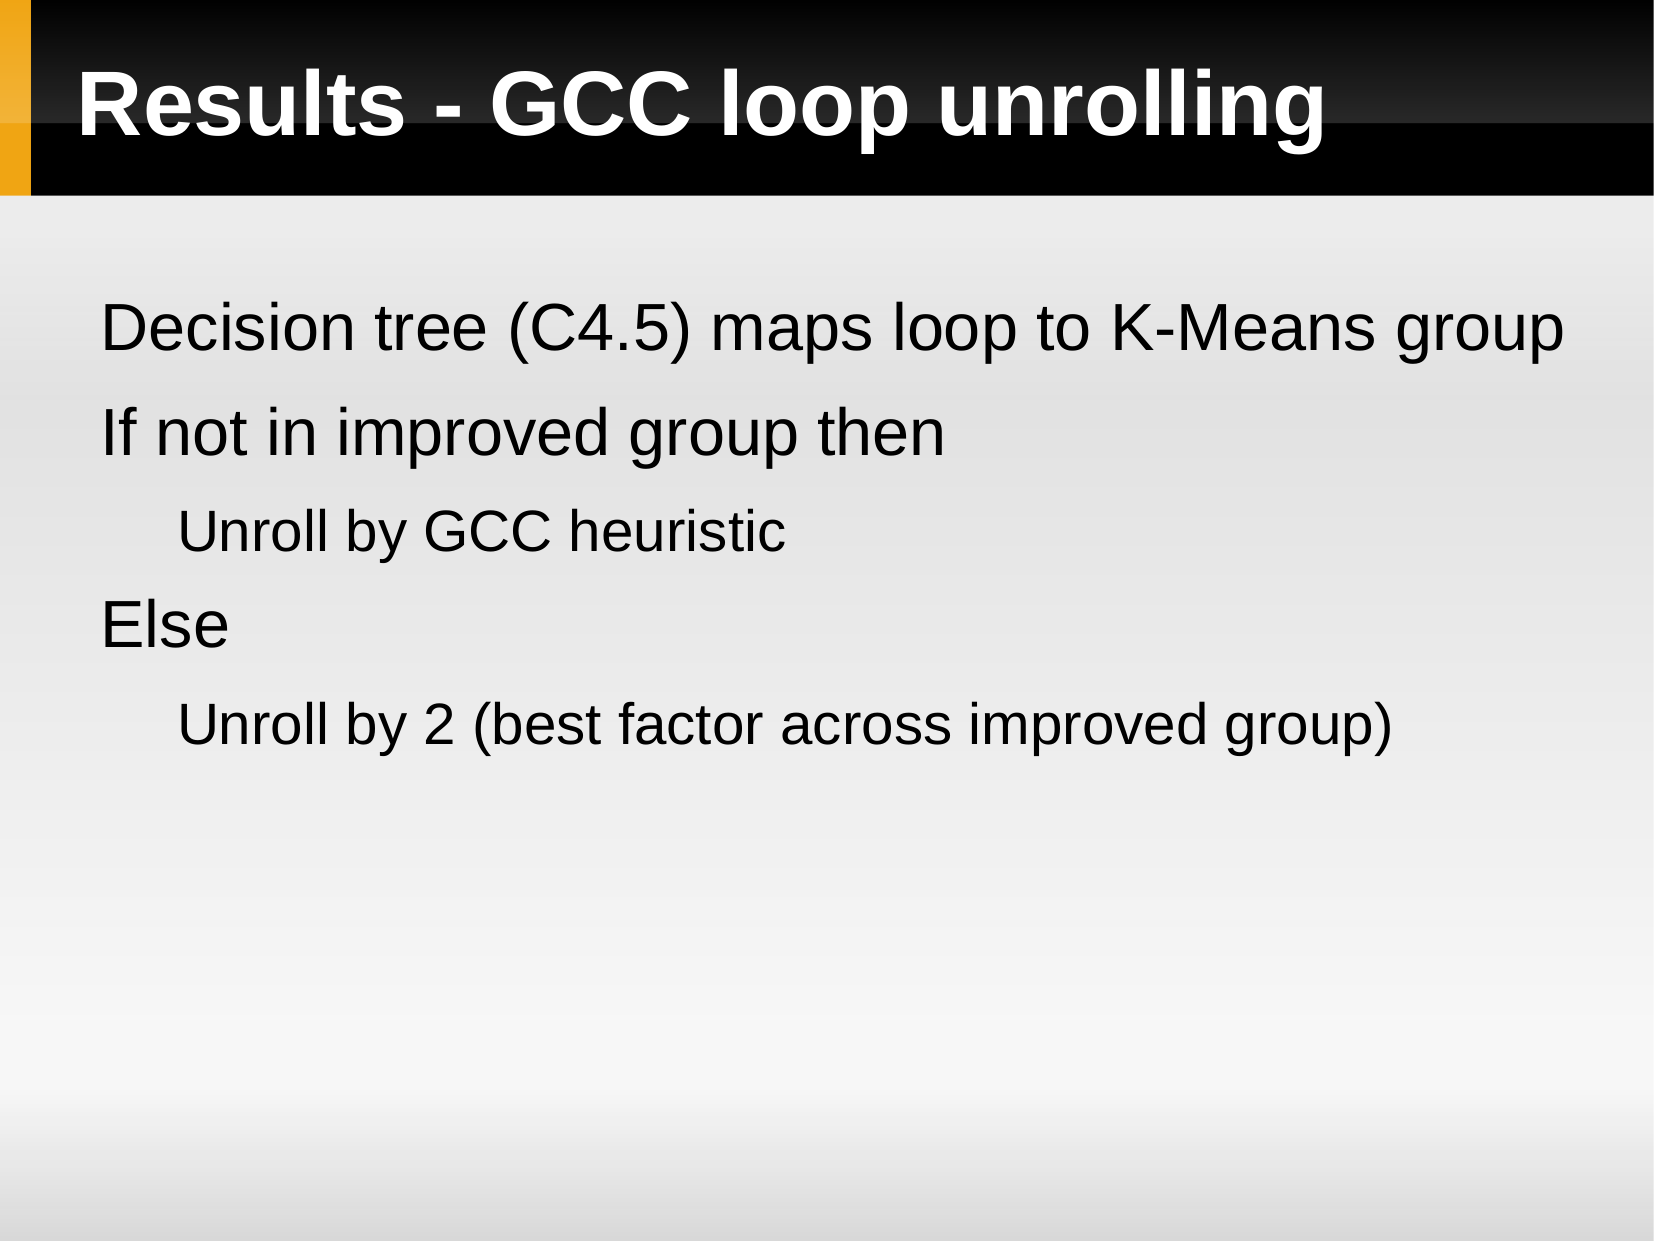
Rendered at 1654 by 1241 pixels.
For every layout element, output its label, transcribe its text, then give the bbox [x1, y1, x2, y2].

picture [0, 0, 1654, 1241]
title Results - GCC loop unrolling [76, 0, 1565, 208]
list Decision tree (C4.5) maps loop to K-Means group If not in improved group then Unroll by GCC heuristic Else Unroll by 2 (best factor across improved group) [82, 290, 1571, 1109]
